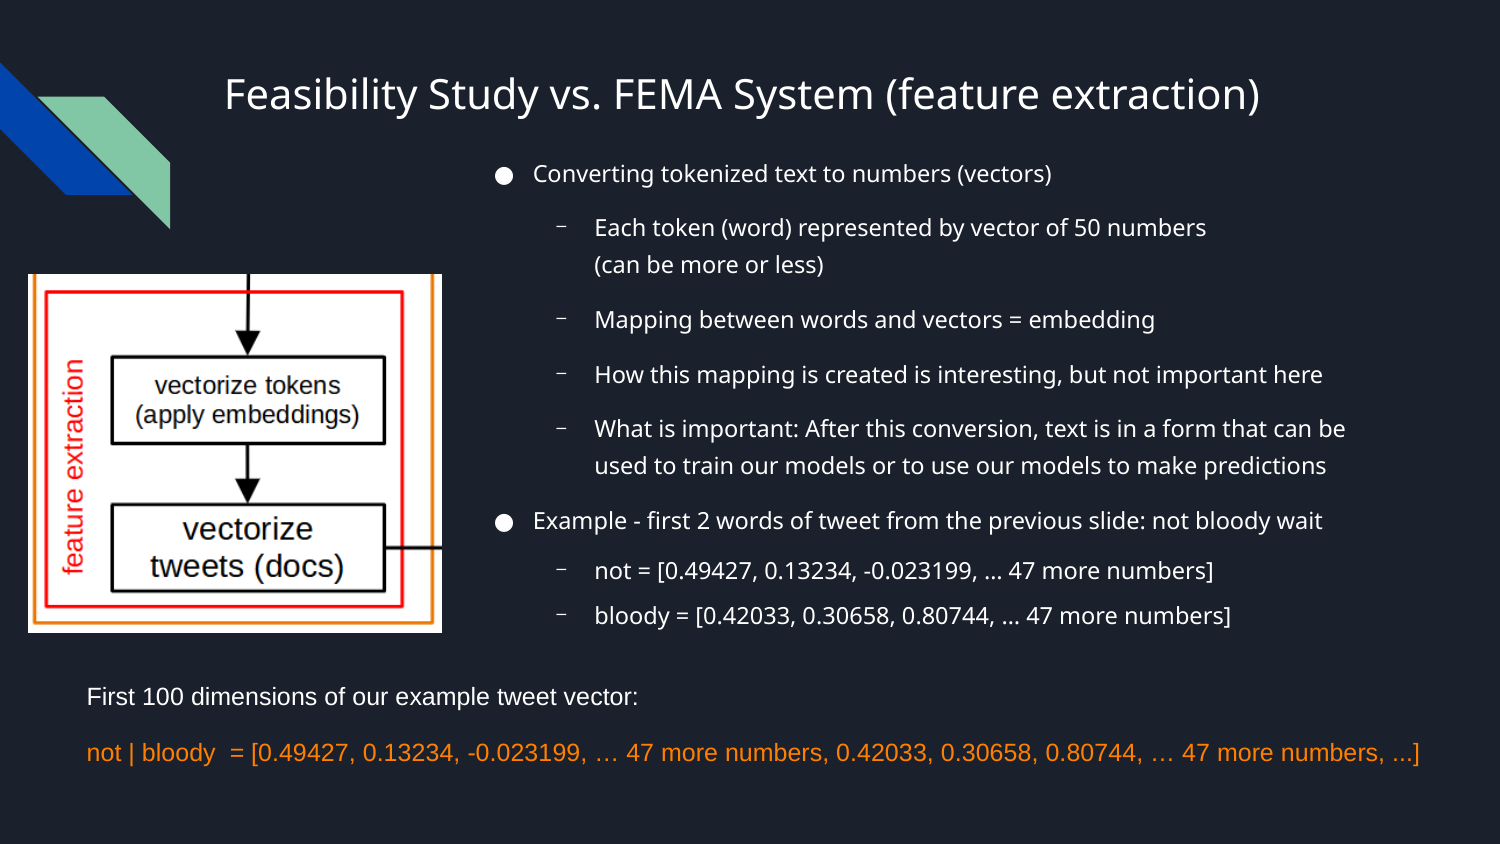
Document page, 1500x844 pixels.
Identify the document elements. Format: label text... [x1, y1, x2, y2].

list Converting tokenized text to numbers (vectors) Each token (word) represented by vector of 50 numbers (can be more or less) Mapping between words and vectors = embedding How this mapping is created is interesting, but not important here What is important: After this conversion, text is in a form that can be used to train our models or to use our models to make predictions Example - first 2 words of tweet from the previous slide: not bloody wait not = [0.49427, 0.13234, -0.023199, … 47 more numbers] bloody = [0.42033, 0.30658, 0.80744, … 47 more numbers] [478, 137, 1413, 659]
title Feasibility Study vs. FEMA System (feature extraction) [209, 49, 1447, 161]
text_box First 100 dimensions of our example tweet vector: not | bloody = [0.49427, 0.13234, -0.023199, … 47 more numbers, 0.42033, 0.30658, 0.80744, … 47 more numbers, ...] [71, 675, 1445, 775]
picture [28, 274, 442, 633]
